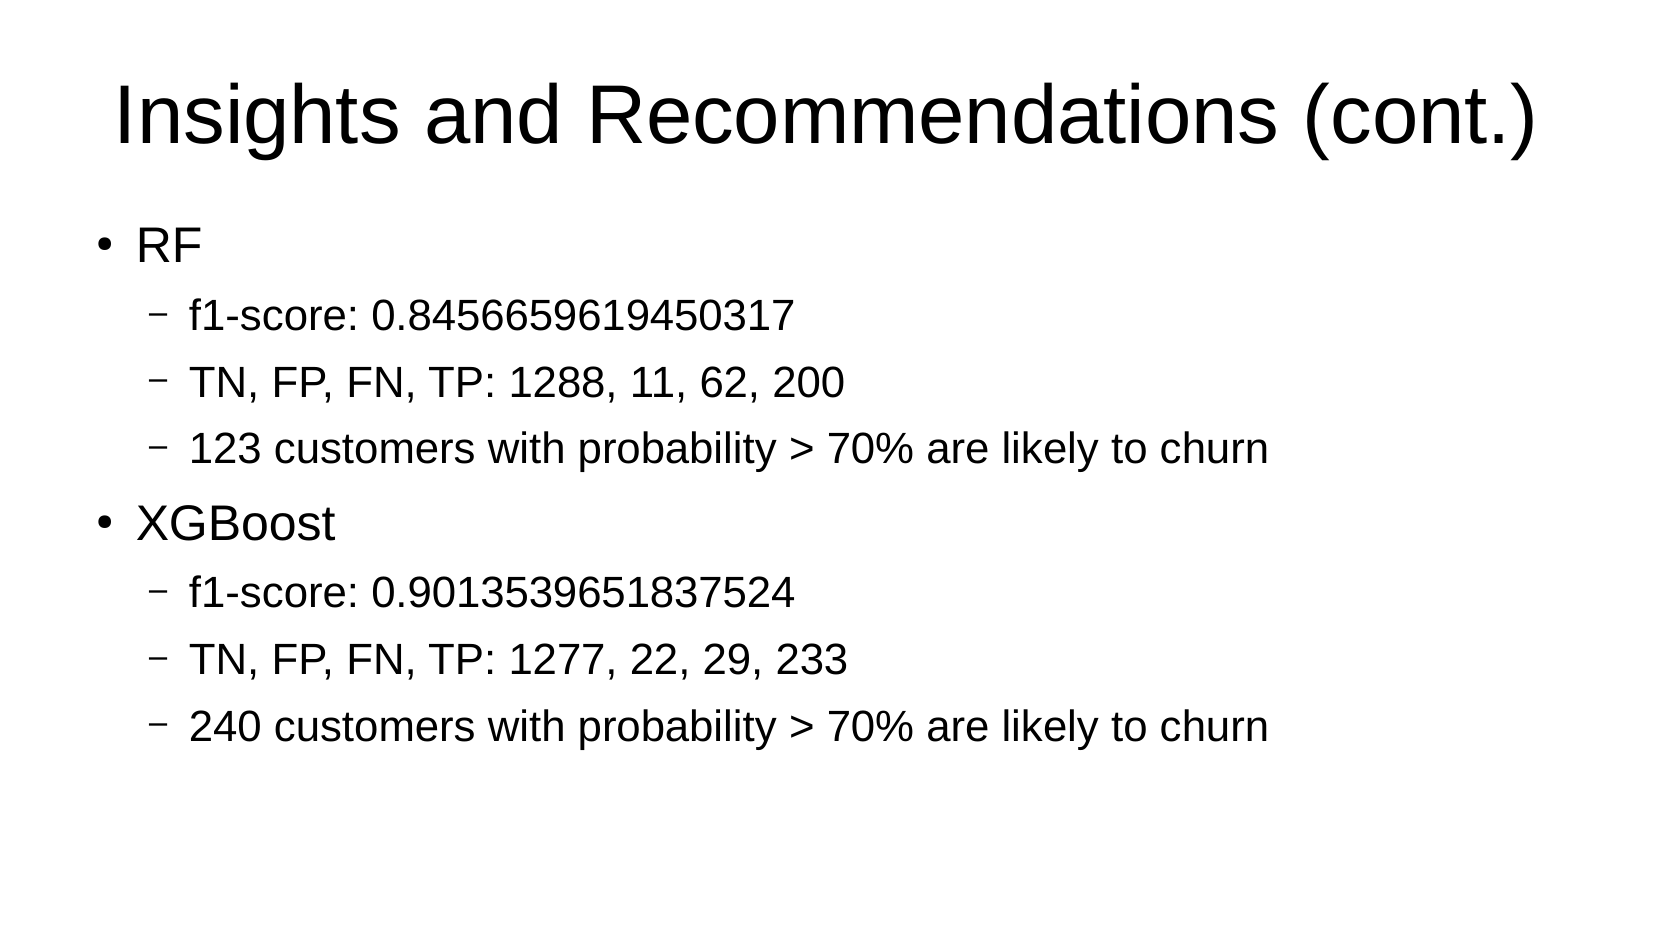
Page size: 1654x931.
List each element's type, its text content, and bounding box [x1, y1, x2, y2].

list RF f1-score: 0.8456659619450317 TN, FP, FN, TP: 1288, 11, 62, 200 123 customers with probability > 70% are likely to churn XGBoost f1-score: 0.9013539651837524 TN, FP, FN, TP: 1277, 22, 29, 233 240 customers with probability > 70% are likely to churn [82, 217, 1571, 758]
title Insights and Recommendations (cont.) [82, 37, 1571, 193]
